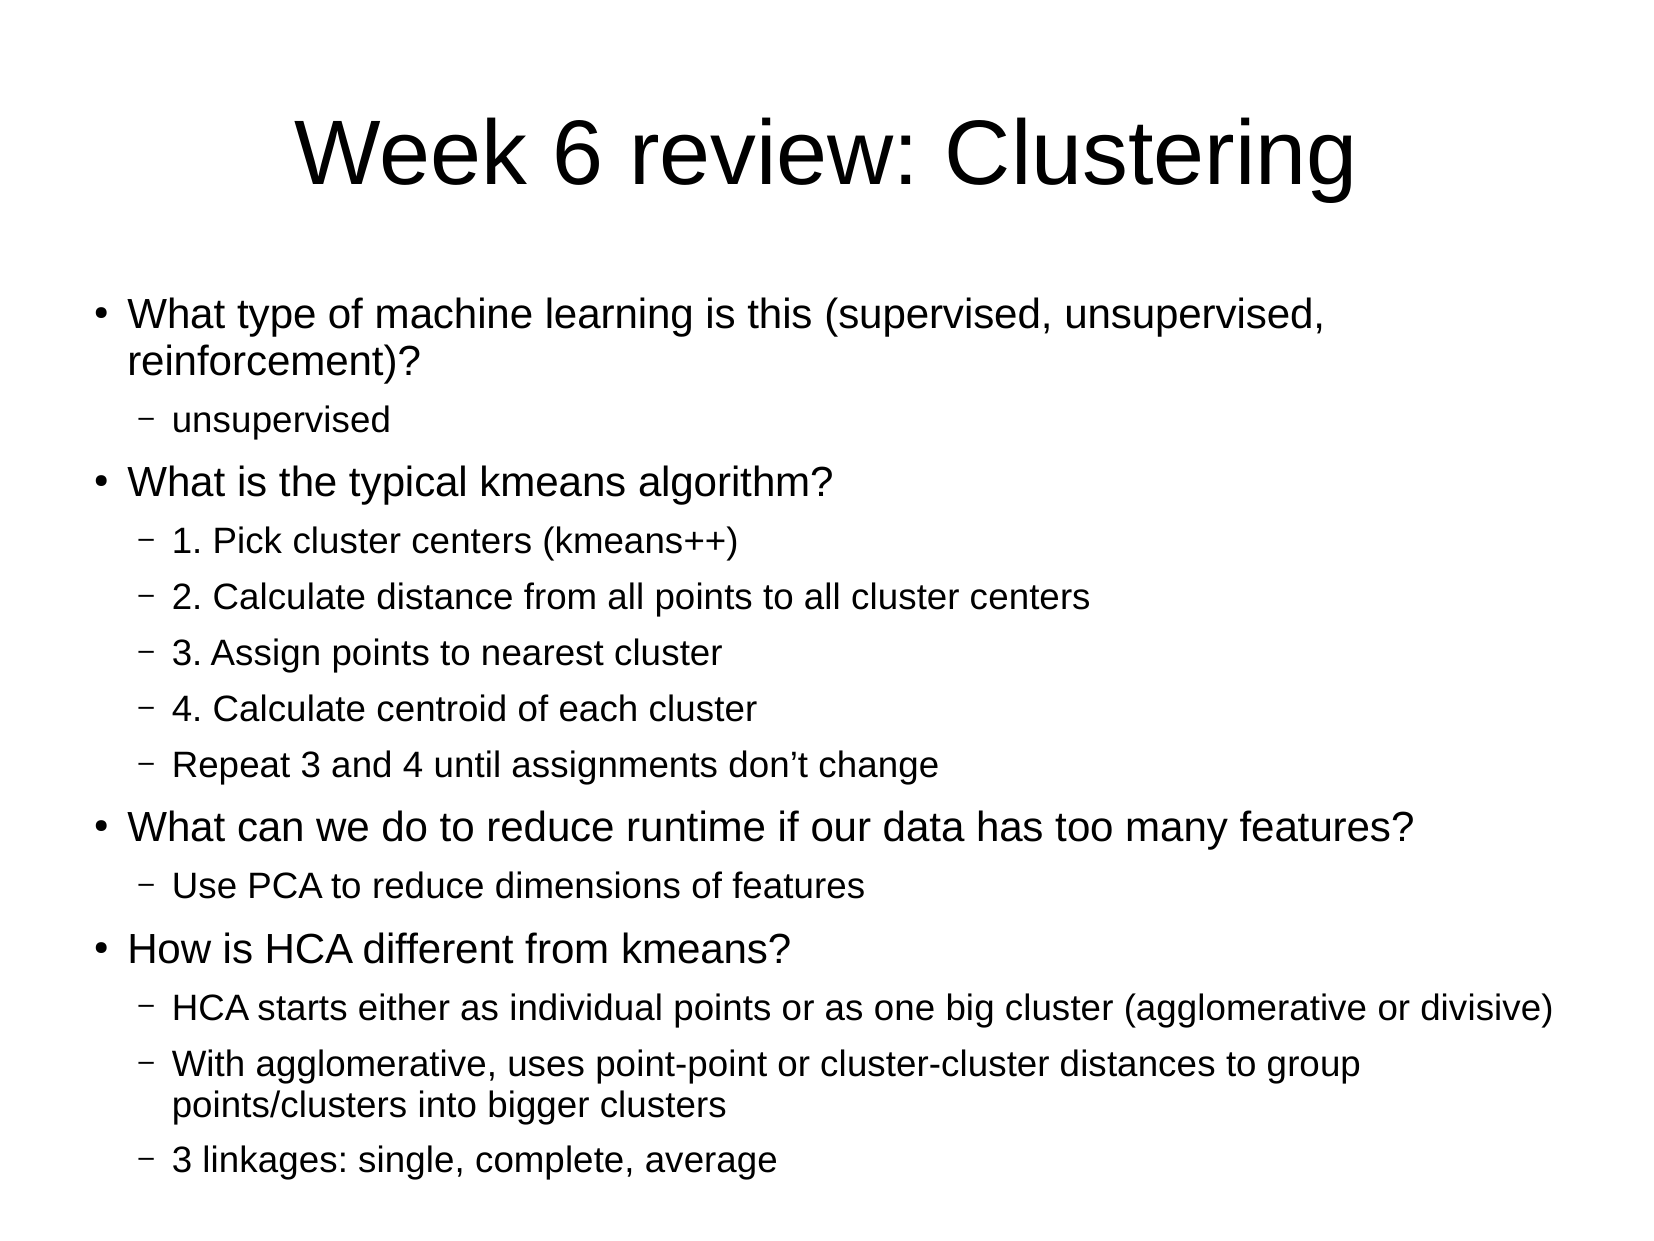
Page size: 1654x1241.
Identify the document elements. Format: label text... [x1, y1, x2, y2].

title Week 6 review: Clustering [82, 49, 1571, 257]
list What type of machine learning is this (supervised, unsupervised, reinforcement)? unsupervised What is the typical kmeans algorithm? 1. Pick cluster centers (kmeans++) 2. Calculate distance from all points to all cluster centers 3. Assign points to nearest cluster 4. Calculate centroid of each cluster Repeat 3 and 4 until assignments don’t change What can we do to reduce runtime if our data has too many features? Use PCA to reduce dimensions of features How is HCA different from kmeans? HCA starts either as individual points or as one big cluster (agglomerative or divisive) With agglomerative, uses point-point or cluster-cluster distances to group points/clusters into bigger clusters 3 linkages: single, complete, average [82, 290, 1571, 1201]
